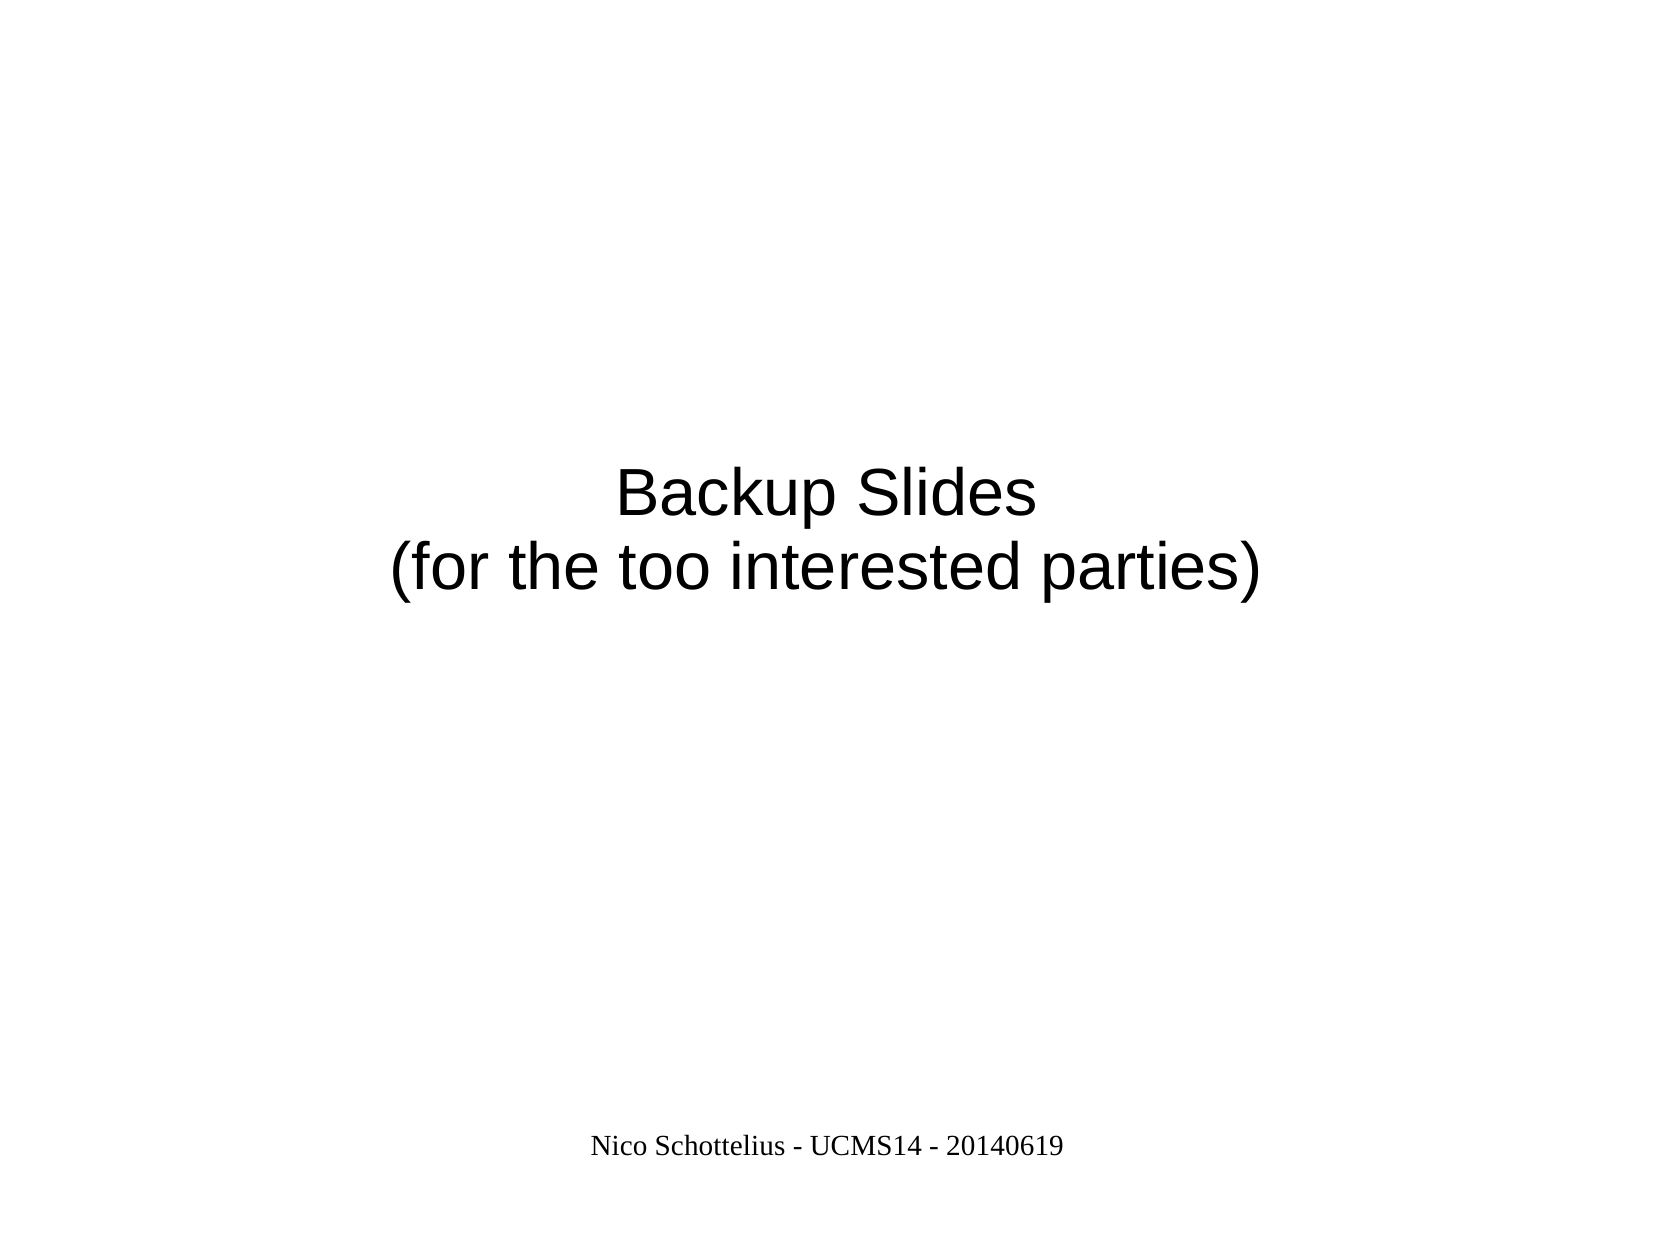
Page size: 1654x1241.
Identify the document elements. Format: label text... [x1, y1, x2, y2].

subtitle Backup Slides (for the too interested parties) [82, 49, 1571, 1010]
